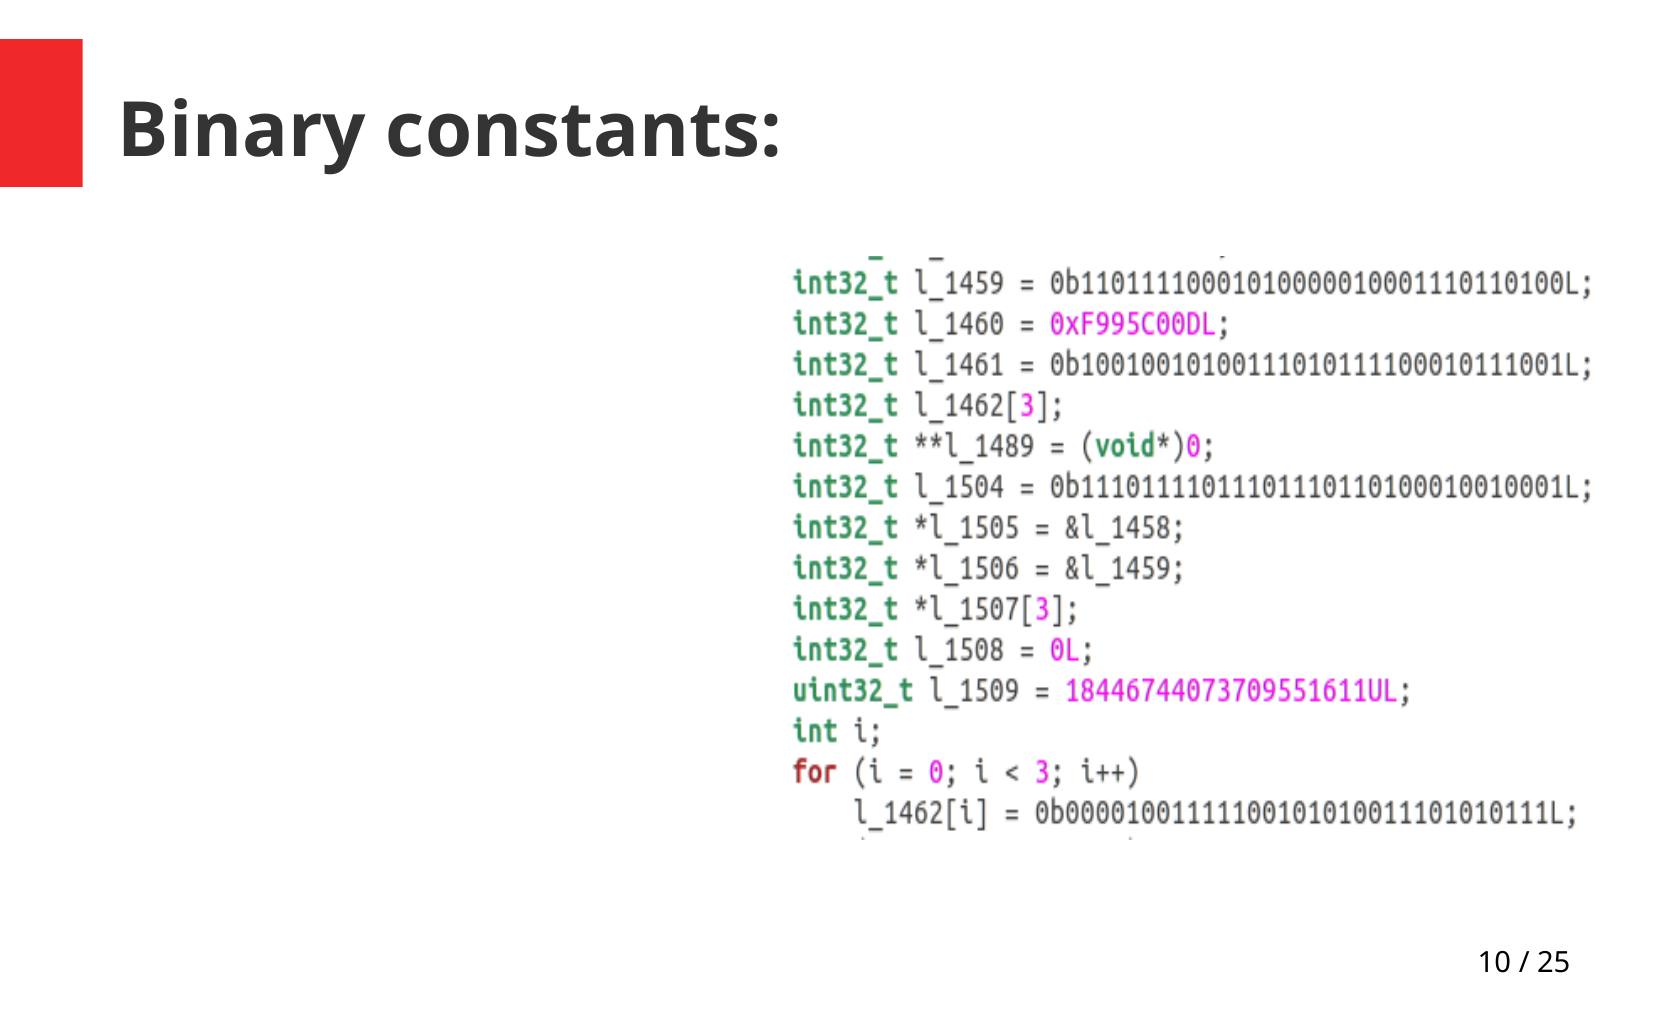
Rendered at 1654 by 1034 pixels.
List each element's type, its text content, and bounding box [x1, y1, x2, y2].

picture [788, 256, 1602, 841]
title Binary constants: [117, 40, 1571, 214]
